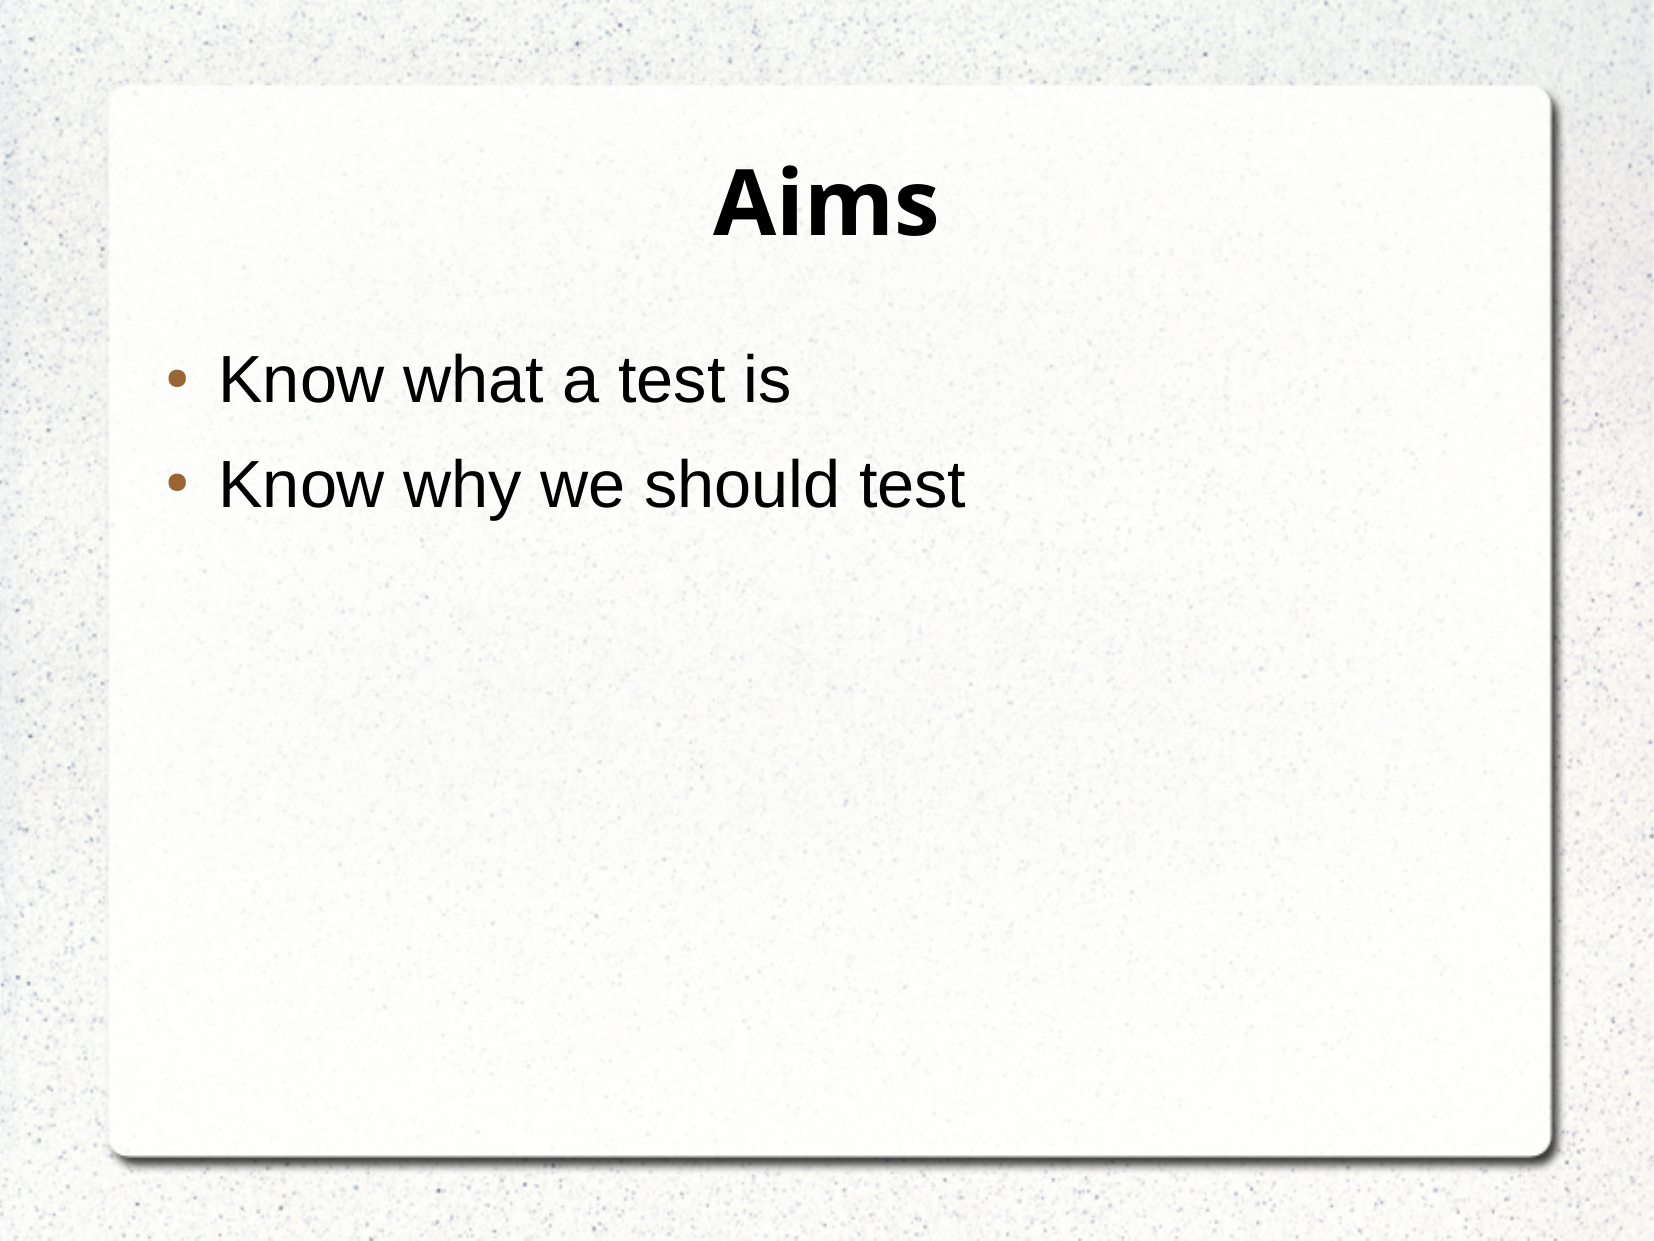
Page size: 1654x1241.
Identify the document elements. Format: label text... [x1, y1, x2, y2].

title Aims [118, 96, 1536, 304]
list Know what a test is Know why we should test [147, 342, 1506, 978]
picture [0, 0, 1654, 1241]
